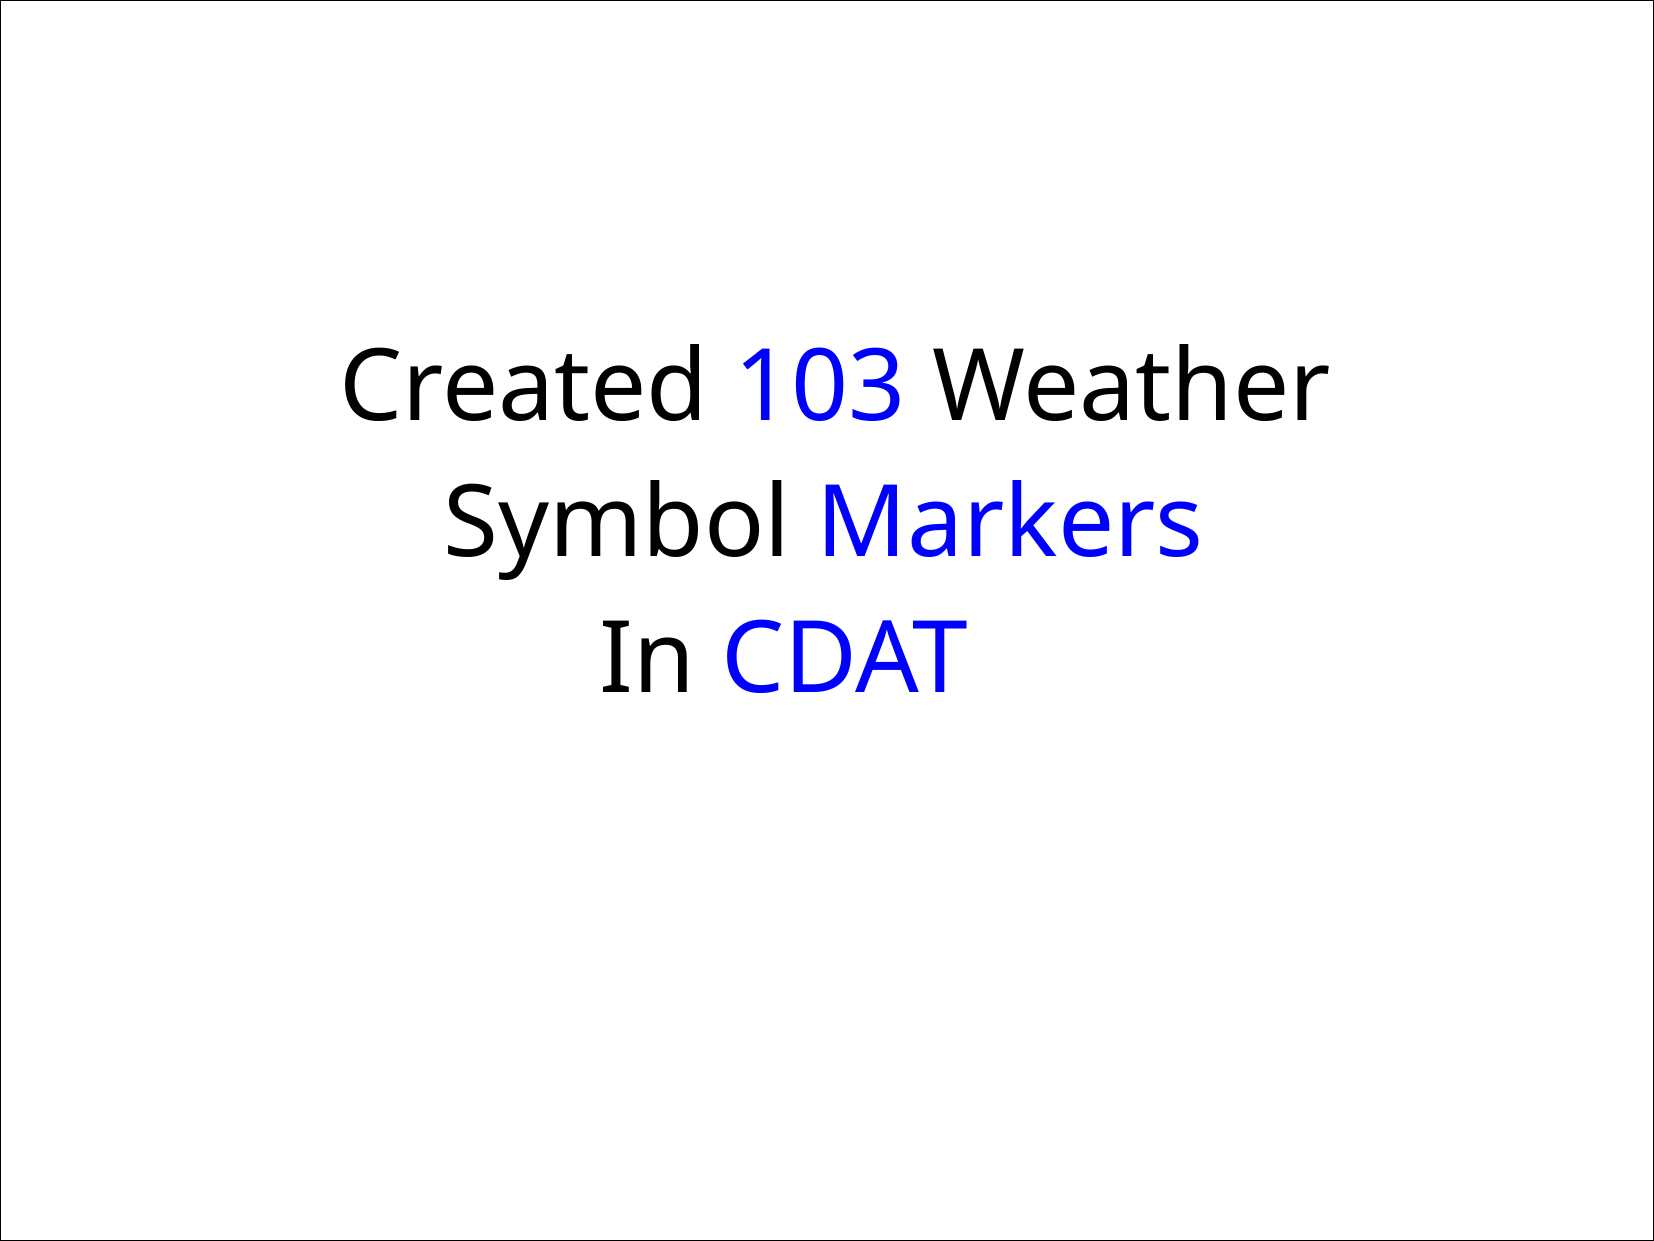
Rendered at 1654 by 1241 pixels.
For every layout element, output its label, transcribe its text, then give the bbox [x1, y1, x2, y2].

text_box [0, 0, 1654, 1241]
text_box Created 103 Weather Symbol Markers In CDAT [324, 306, 1506, 709]
